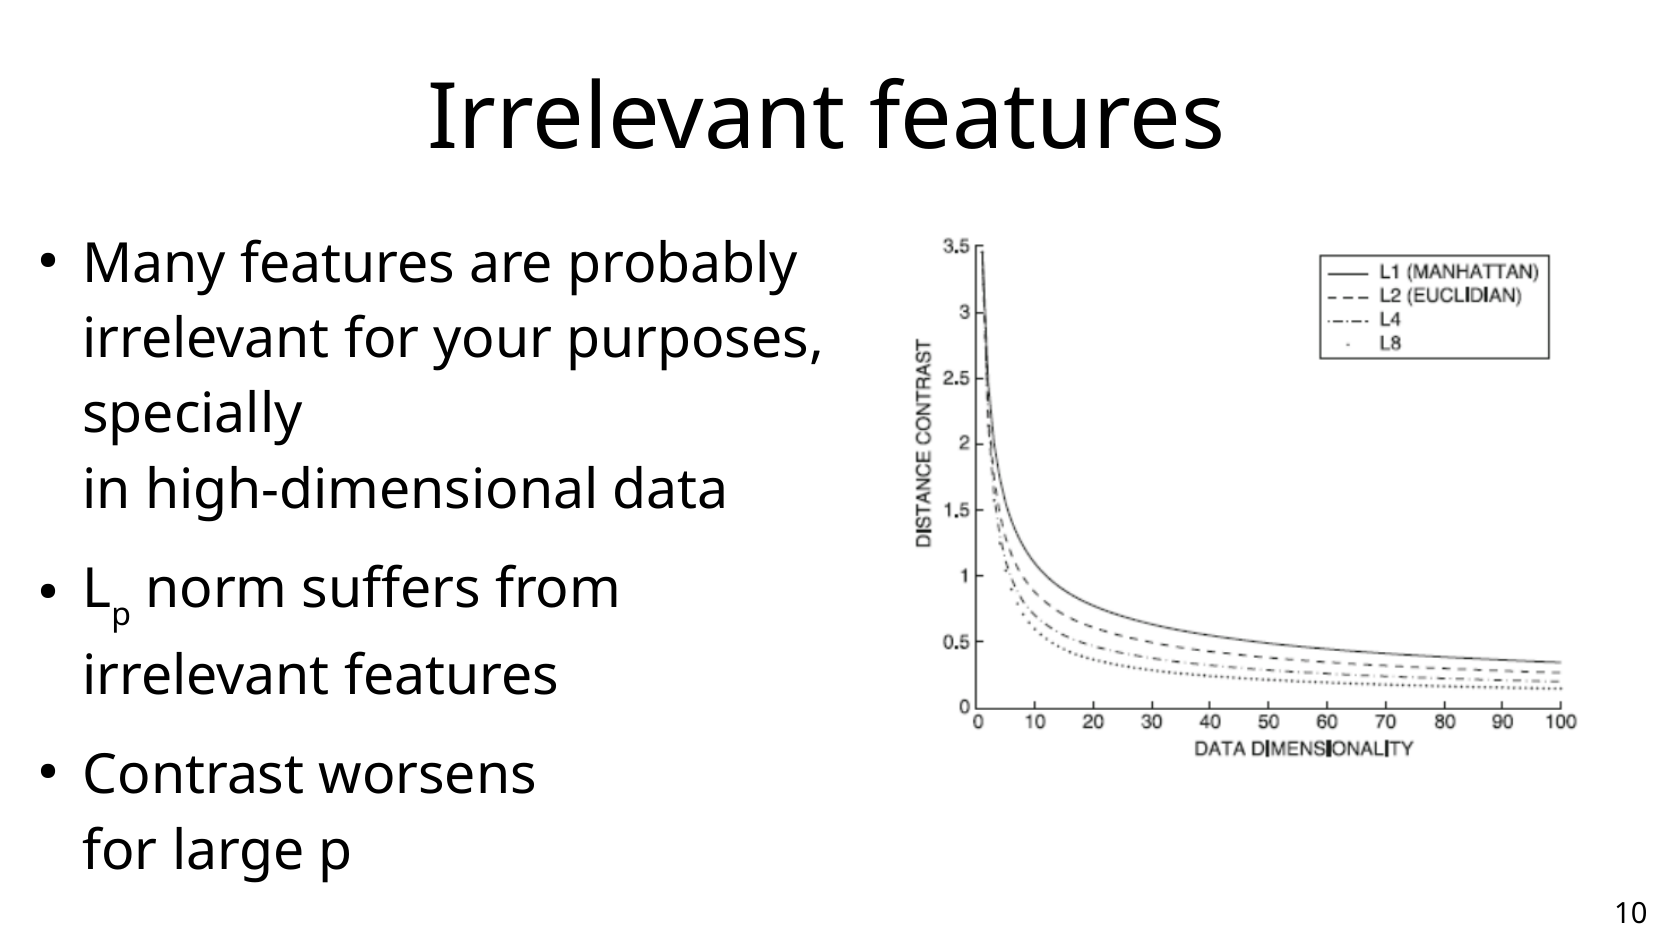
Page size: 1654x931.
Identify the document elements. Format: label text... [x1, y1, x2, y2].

title Irrelevant features [82, 1, 1571, 226]
picture [885, 209, 1625, 761]
list Many features are probably irrelevant for your purposes, specially in high-dimensional data Lp norm suffers from irrelevant features Contrast worsens for large p [23, 223, 841, 901]
